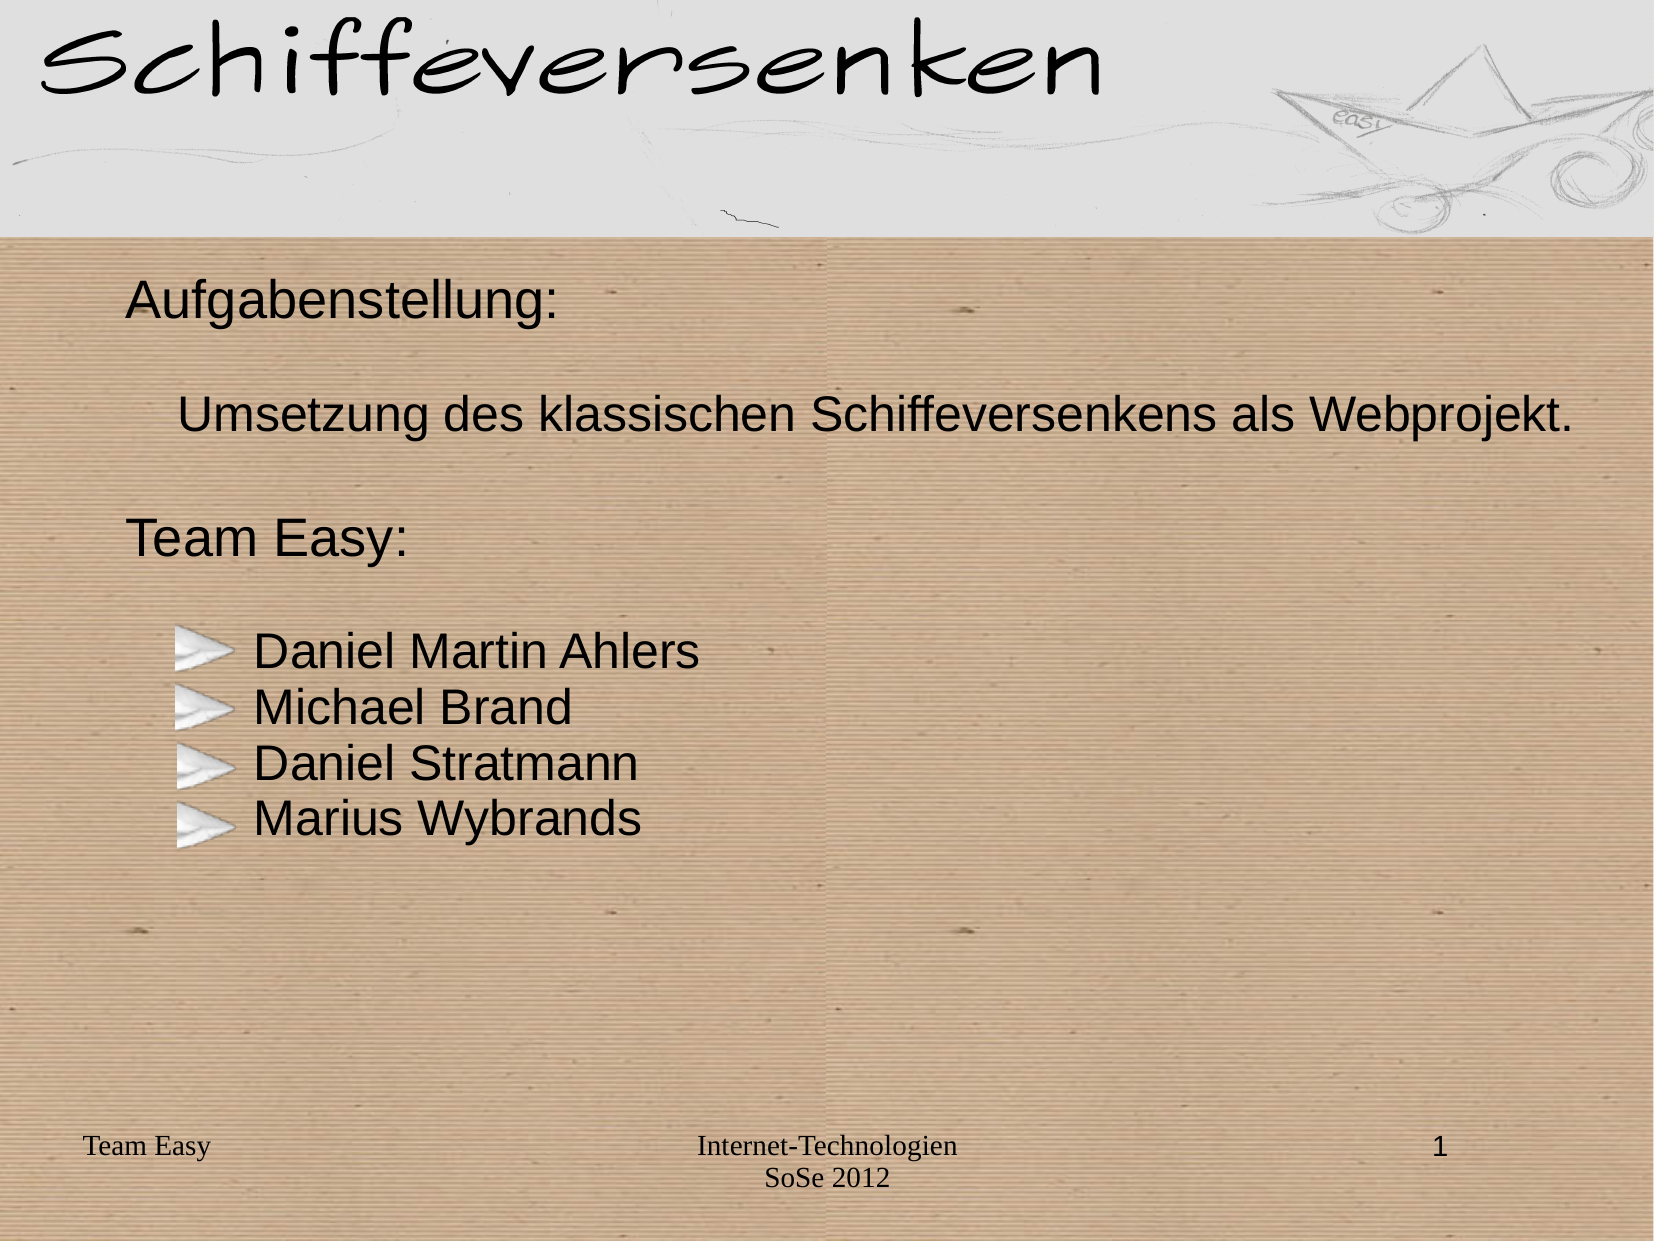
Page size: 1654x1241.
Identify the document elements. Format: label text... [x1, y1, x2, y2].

subtitle Aufgabenstellung: Umsetzung des klassischen Schiffeversenkens als Webprojekt. Team Easy: Daniel Martin Ahlers Michael Brand Daniel Stratmann Marius Wybrands [106, 236, 1595, 1241]
picture [175, 618, 238, 857]
picture [0, 0, 1654, 1241]
